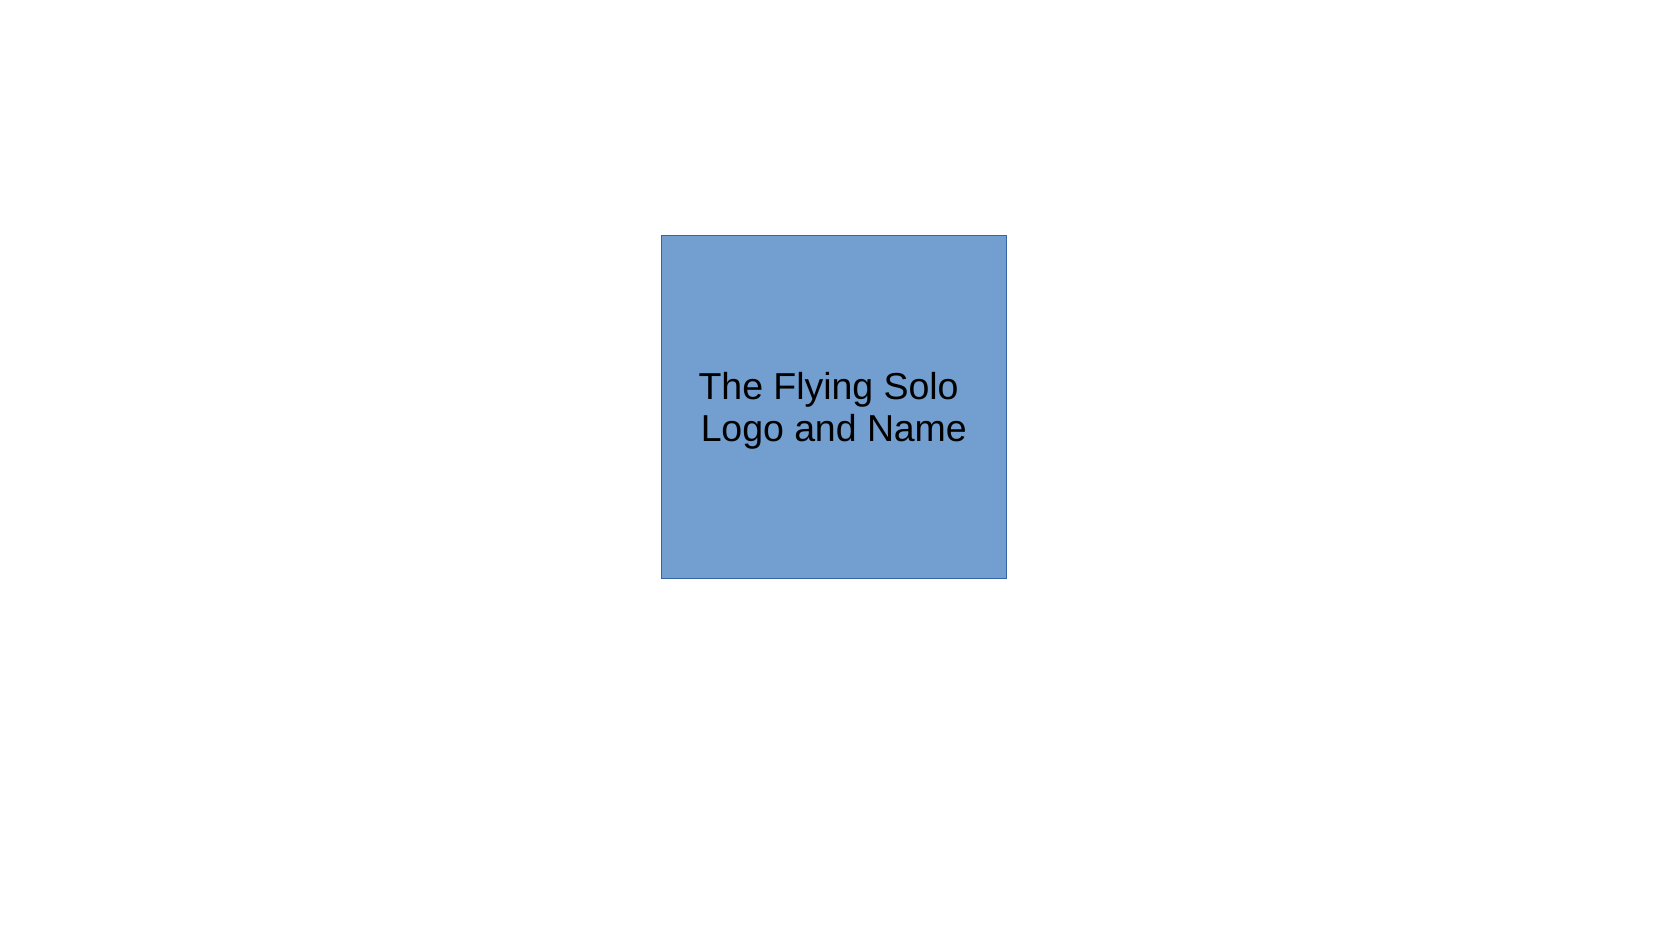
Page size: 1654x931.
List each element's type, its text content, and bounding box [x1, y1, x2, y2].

text_box The Flying Solo Logo and Name [661, 235, 1007, 579]
